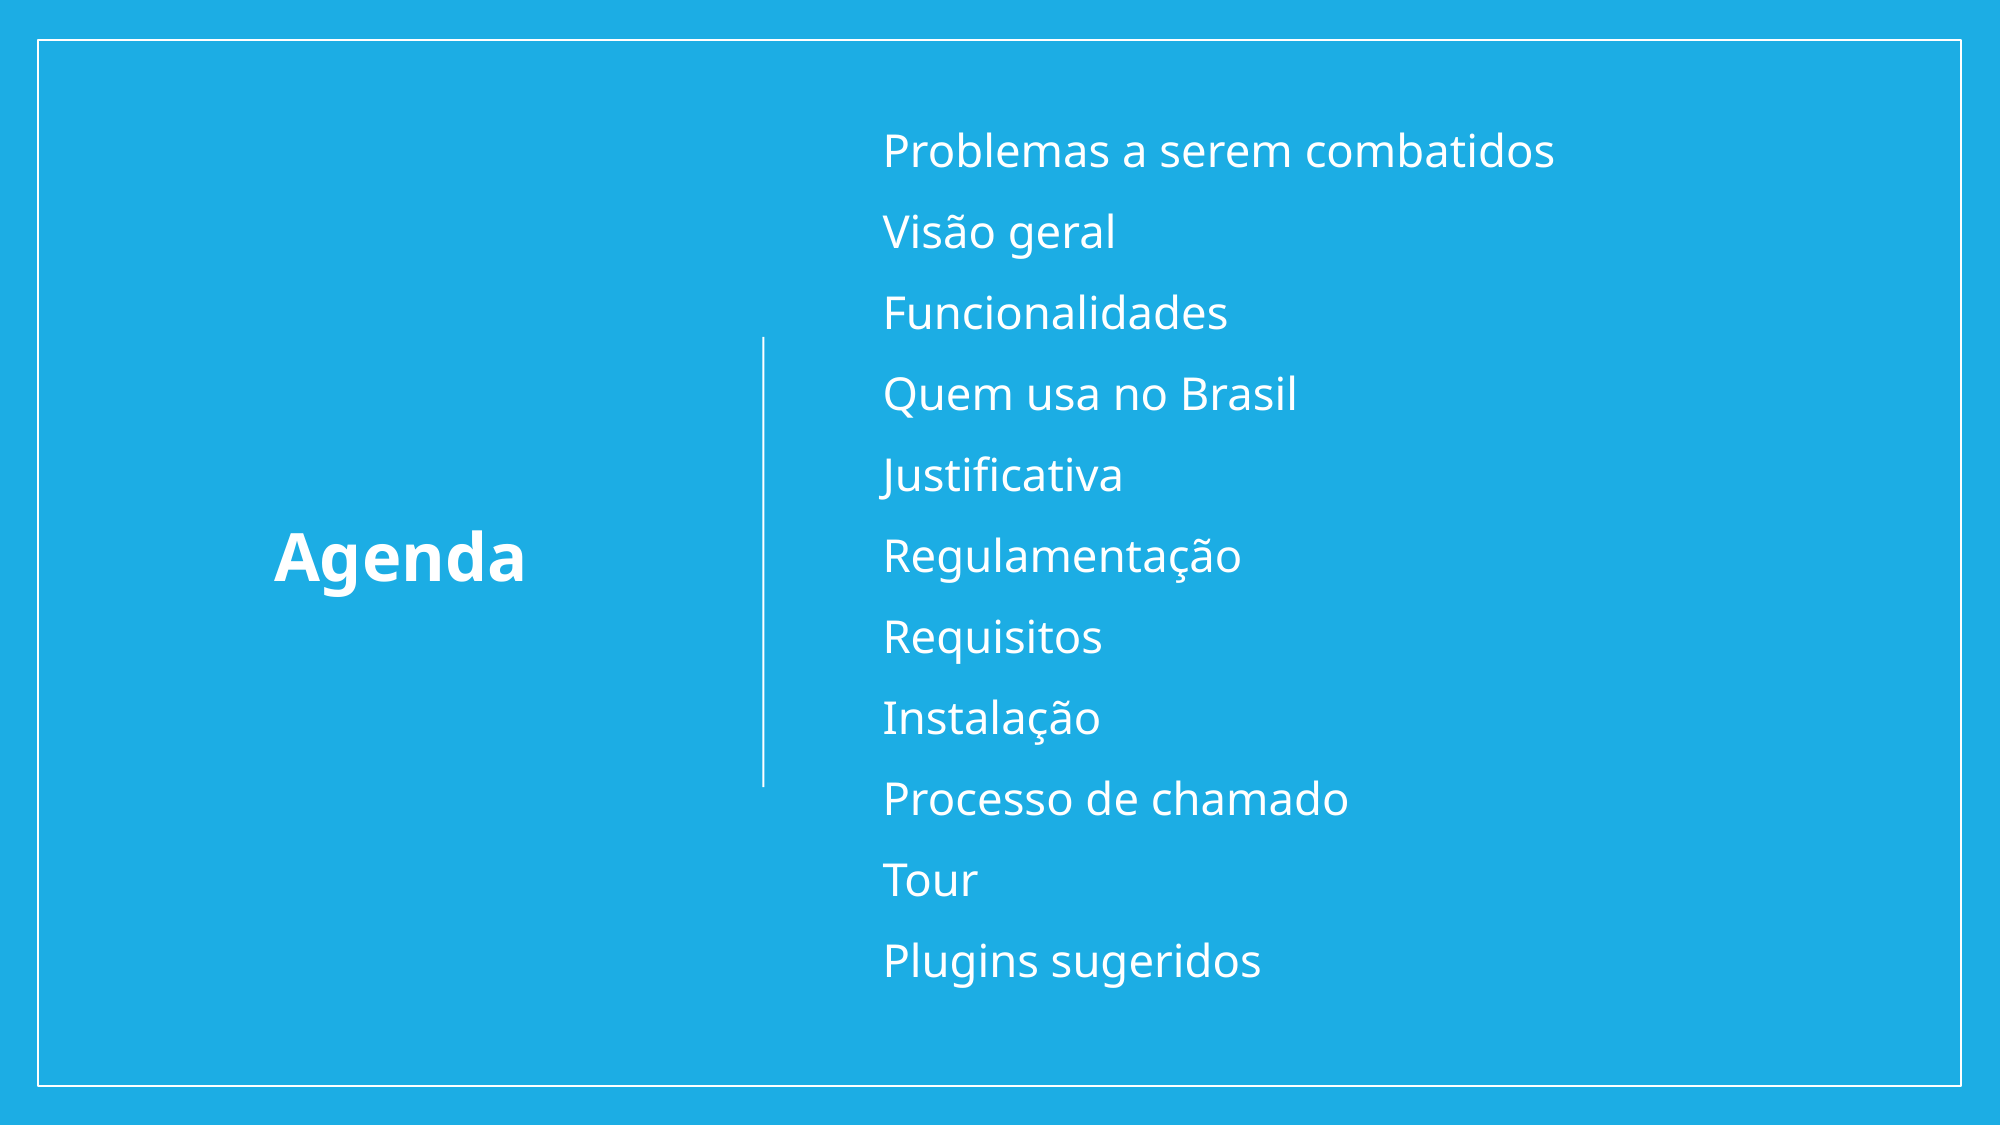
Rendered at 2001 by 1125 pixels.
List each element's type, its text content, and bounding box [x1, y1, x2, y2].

text_box Problemas a serem combatidos Visão geral Funcionalidades Quem usa no Brasil Justificativa Regulamentação Requisitos Instalação Processo de chamado Tour Plugins sugeridos [833, 100, 1876, 1000]
text_box [0, 0, 2000, 1125]
text_box Agenda [109, 114, 694, 1000]
